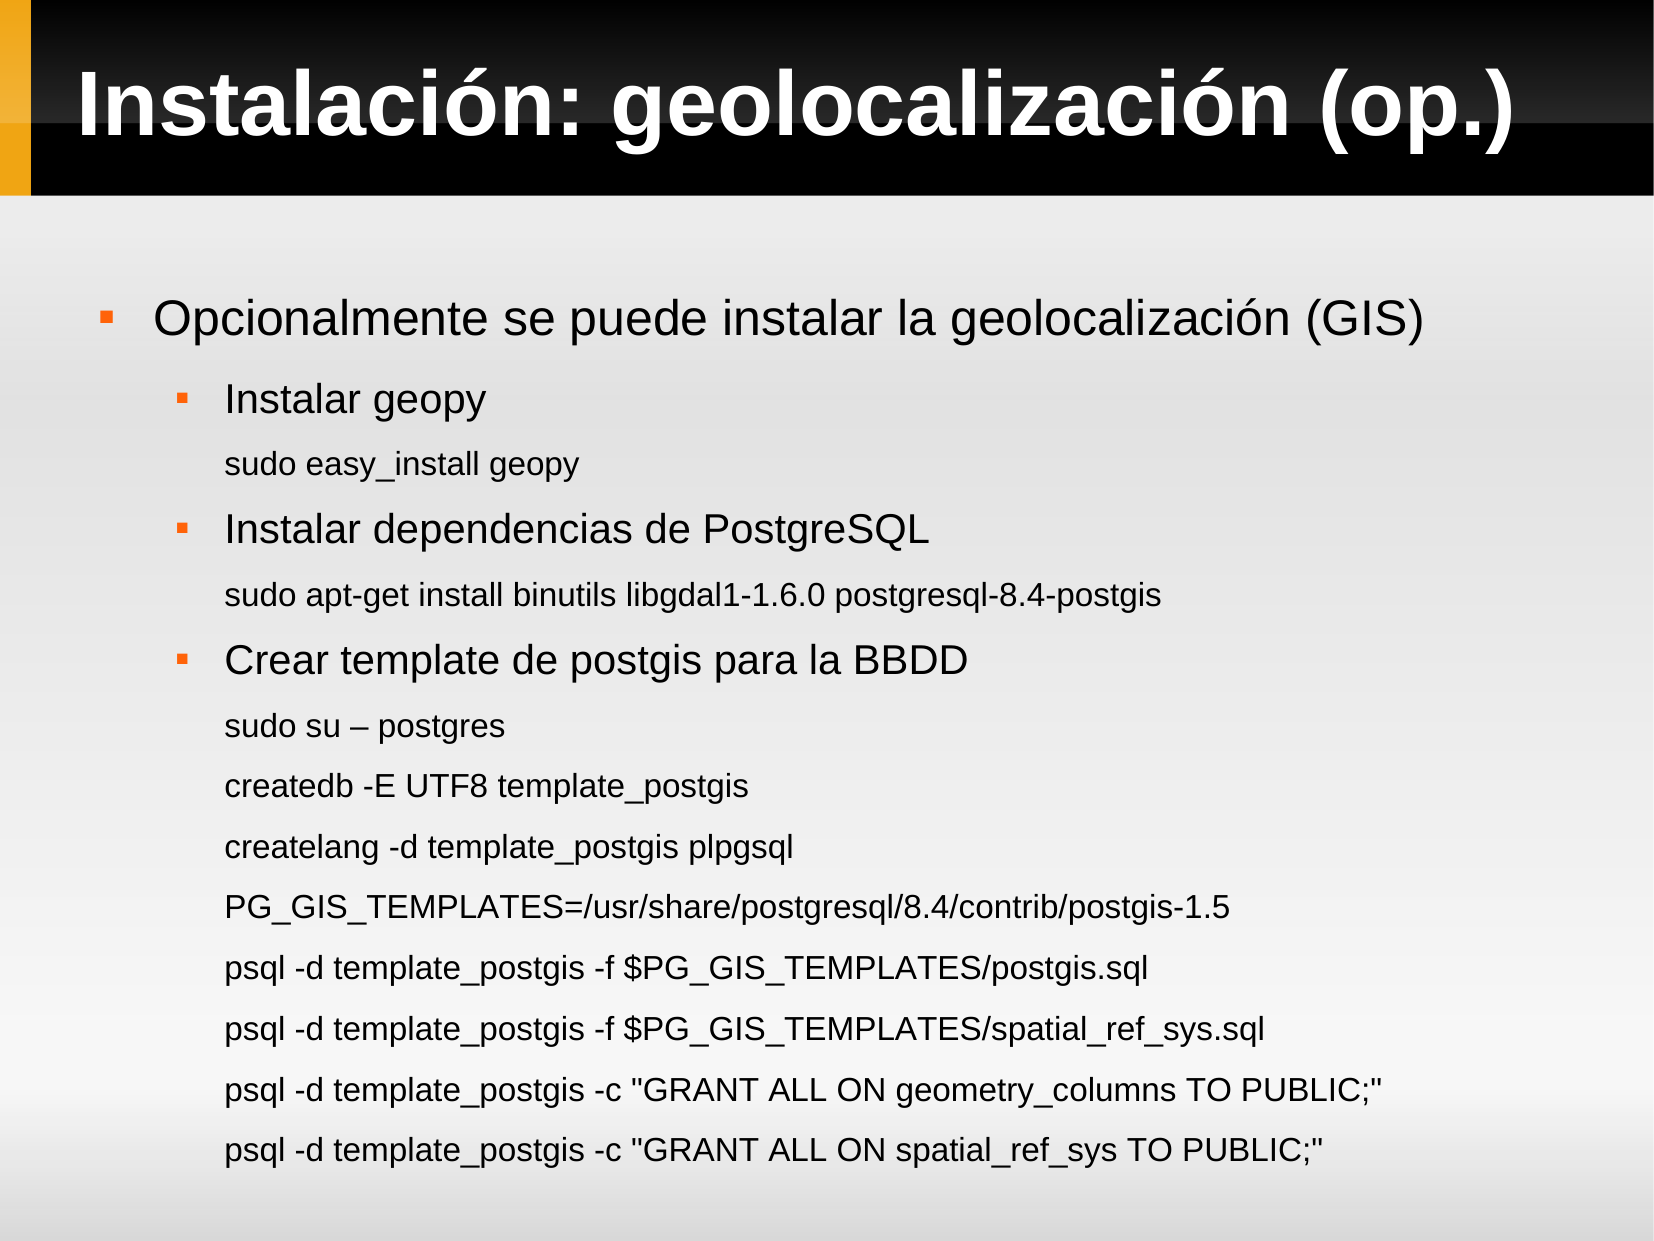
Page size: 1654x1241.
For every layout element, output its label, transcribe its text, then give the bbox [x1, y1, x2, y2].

list Opcionalmente se puede instalar la geolocalización (GIS) Instalar geopy sudo easy_install geopy Instalar dependencias de PostgreSQL sudo apt-get install binutils libgdal1-1.6.0 postgresql-8.4-postgis Crear template de postgis para la BBDD sudo su – postgres createdb -E UTF8 template_postgis createlang -d template_postgis plpgsql PG_GIS_TEMPLATES=/usr/share/postgresql/8.4/contrib/postgis-1.5 psql -d template_postgis -f $PG_GIS_TEMPLATES/postgis.sql psql -d template_postgis -f $PG_GIS_TEMPLATES/spatial_ref_sys.sql psql -d template_postgis -c "GRANT ALL ON geometry_columns TO PUBLIC;" psql -d template_postgis -c "GRANT ALL ON spatial_ref_sys TO PUBLIC;" [82, 290, 1571, 1230]
title Instalación: geolocalización (op.) [76, 0, 1565, 208]
picture [0, 0, 1654, 1241]
